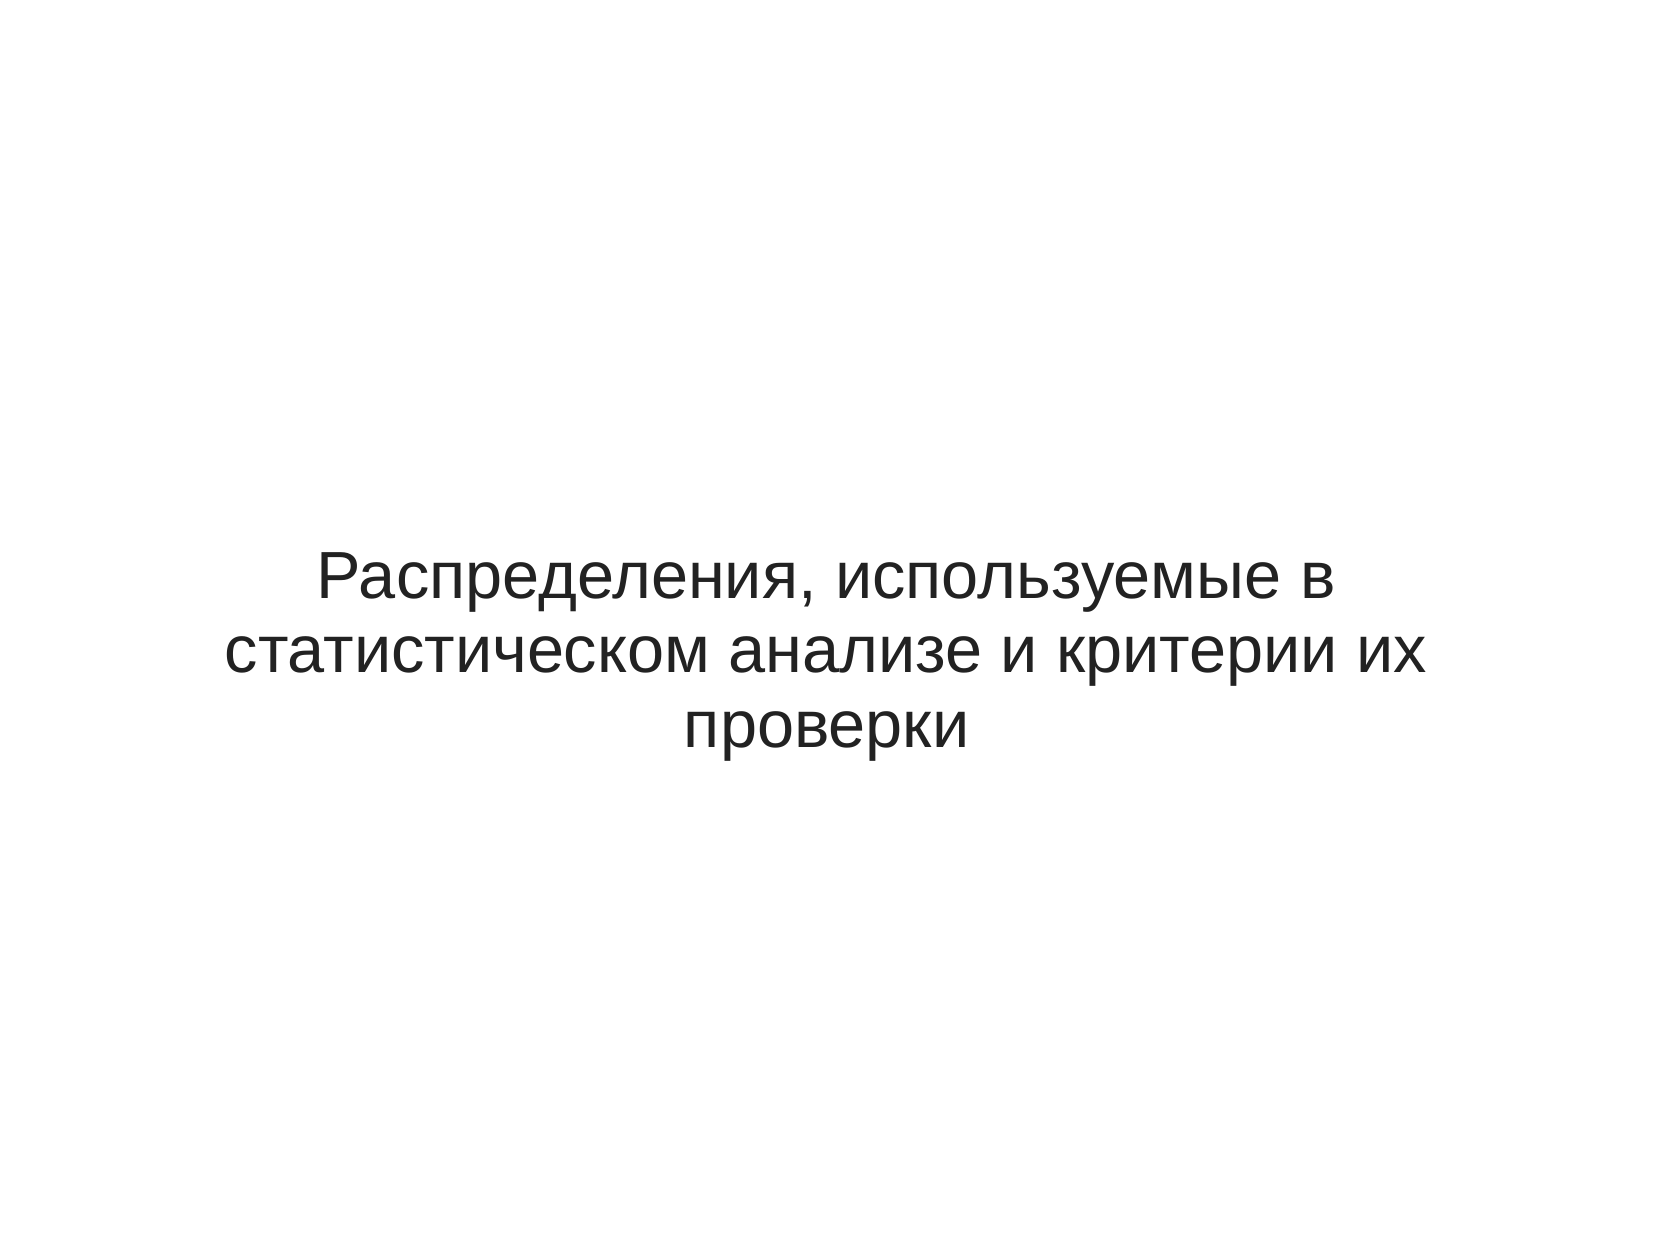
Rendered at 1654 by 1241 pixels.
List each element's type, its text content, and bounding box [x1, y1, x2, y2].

subtitle Распределения, используемые в статистическом анализе и критерии их проверки [82, 290, 1571, 1010]
